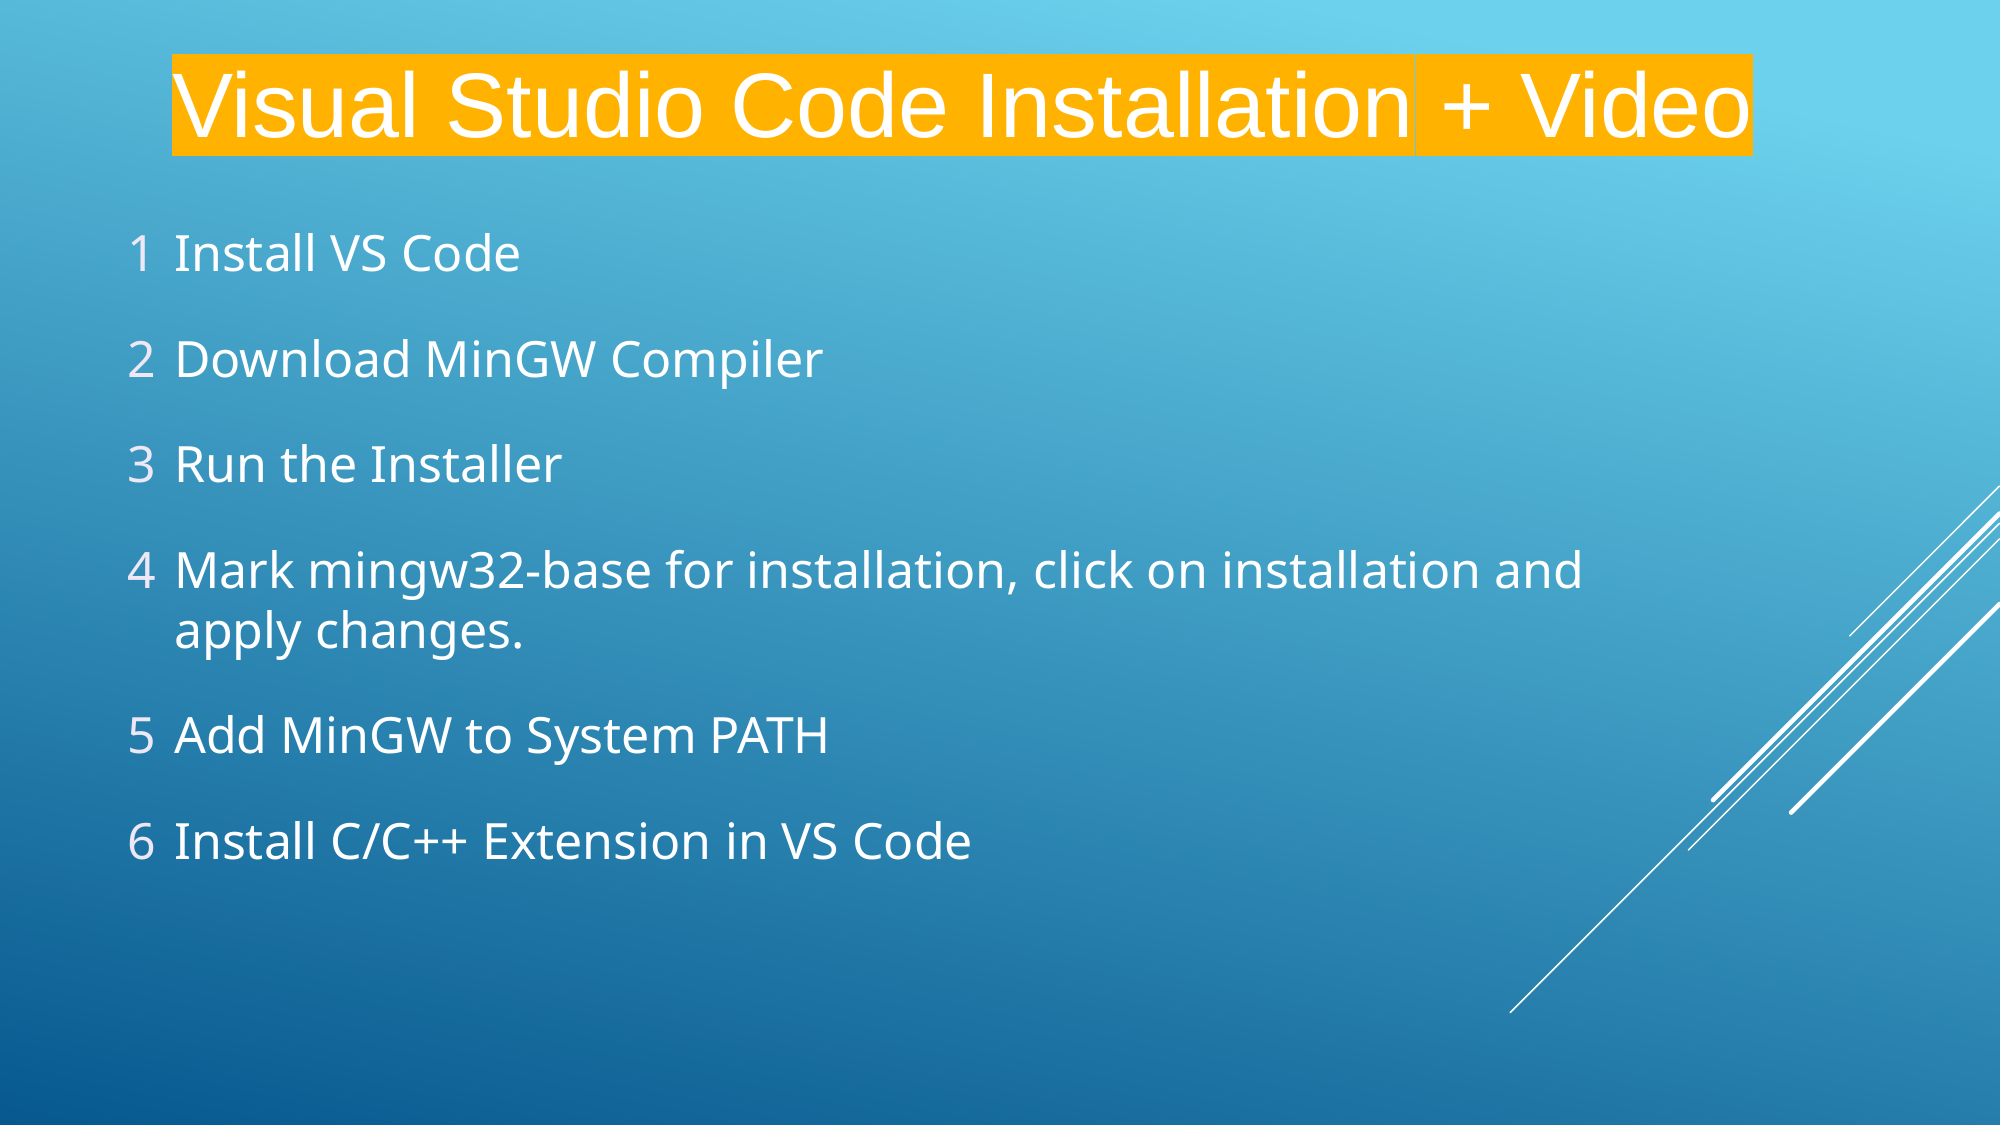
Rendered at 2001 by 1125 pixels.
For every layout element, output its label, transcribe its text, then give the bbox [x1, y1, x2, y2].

list Install VS Code Download MinGW Compiler Run the Installer Mark mingw32-base for installation, click on installation and apply changes. Add MinGW to System PATH Install C/C++ Extension in VS Code [112, 214, 1664, 1015]
title Visual Studio Code Installation + Video [72, 16, 1853, 185]
